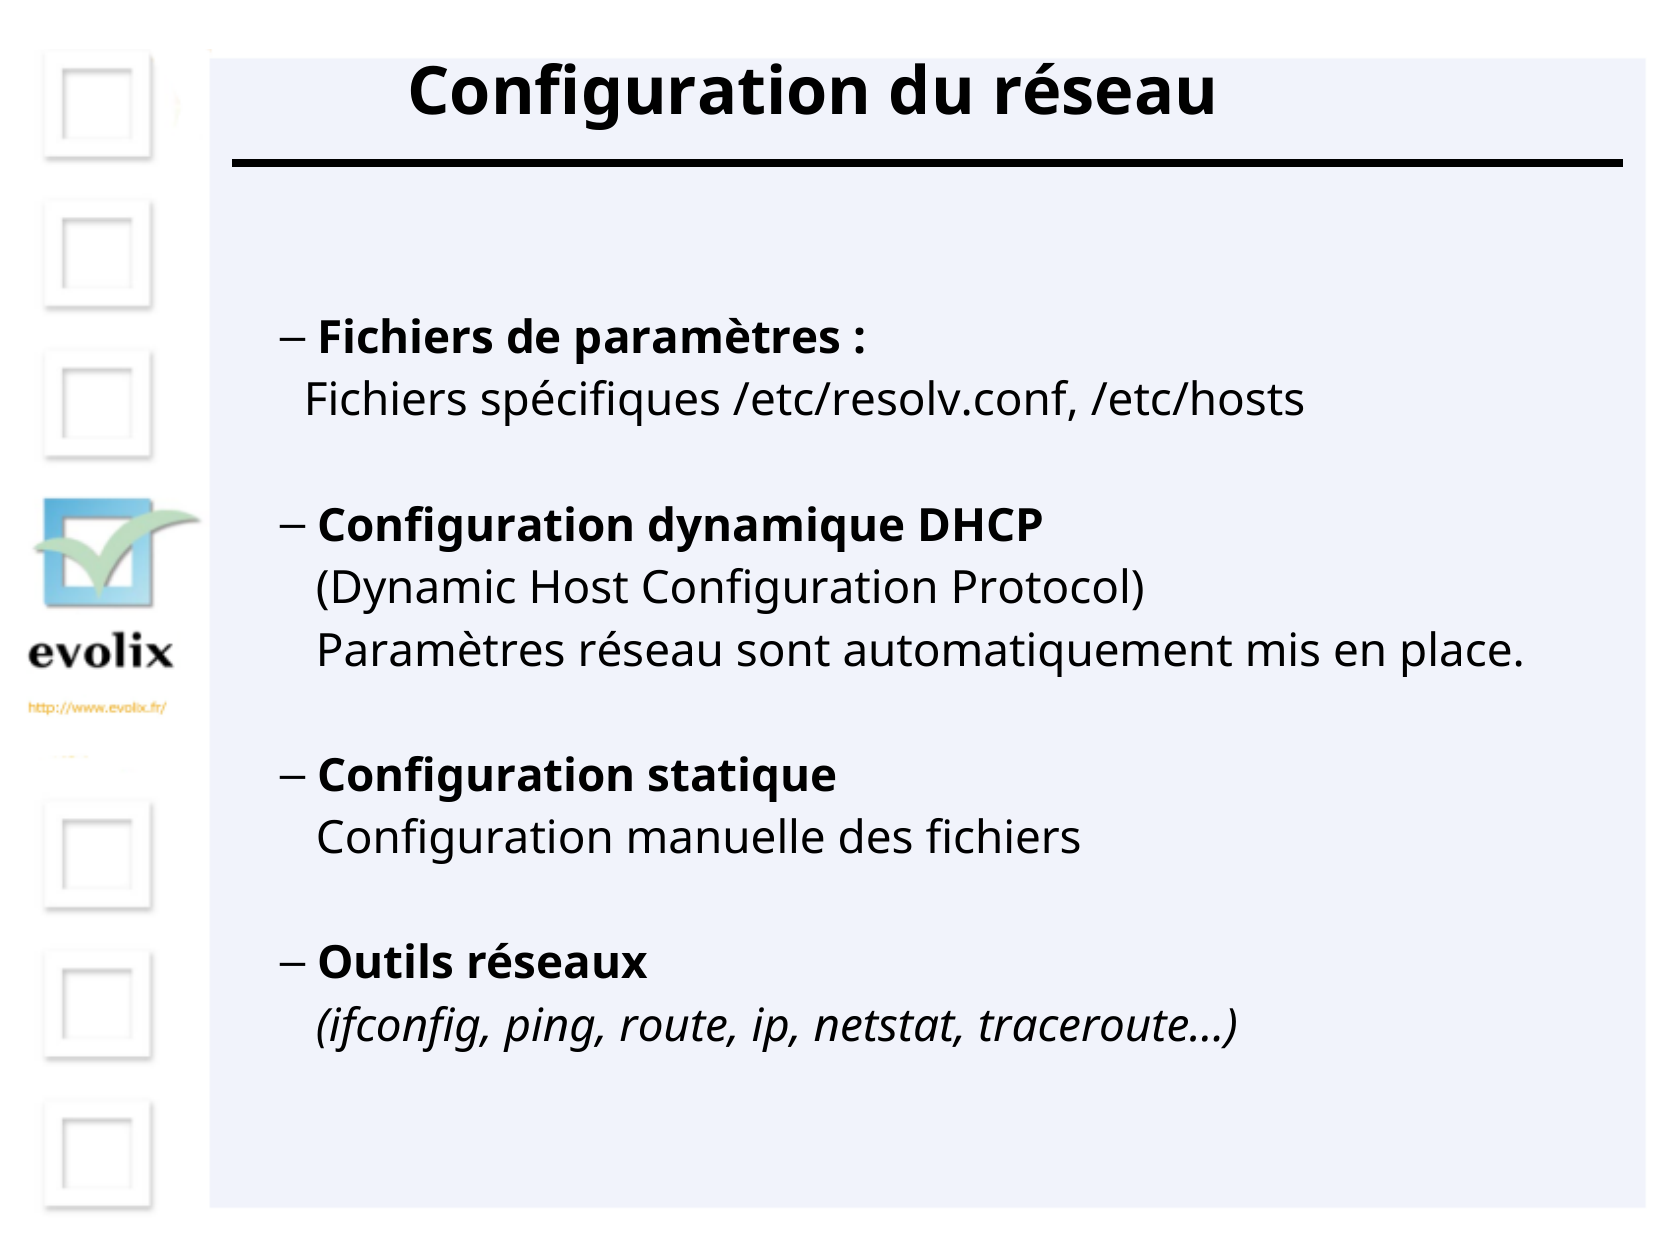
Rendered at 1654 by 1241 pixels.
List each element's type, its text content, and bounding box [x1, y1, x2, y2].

title Configuration du réseau [22, 27, 1604, 151]
picture [0, 49, 1654, 1218]
subtitle Fichiers de paramètres : Fichiers spécifiques /etc/resolv.conf, /etc/hosts Configuration dynamique DHCP (Dynamic Host Configuration Protocol) Paramètres réseau sont automatiquement mis en place. Configuration statique Configuration manuelle des fichiers Outils réseaux (ifconfig, ping, route, ip, netstat, traceroute...) [204, 181, 1560, 1241]
